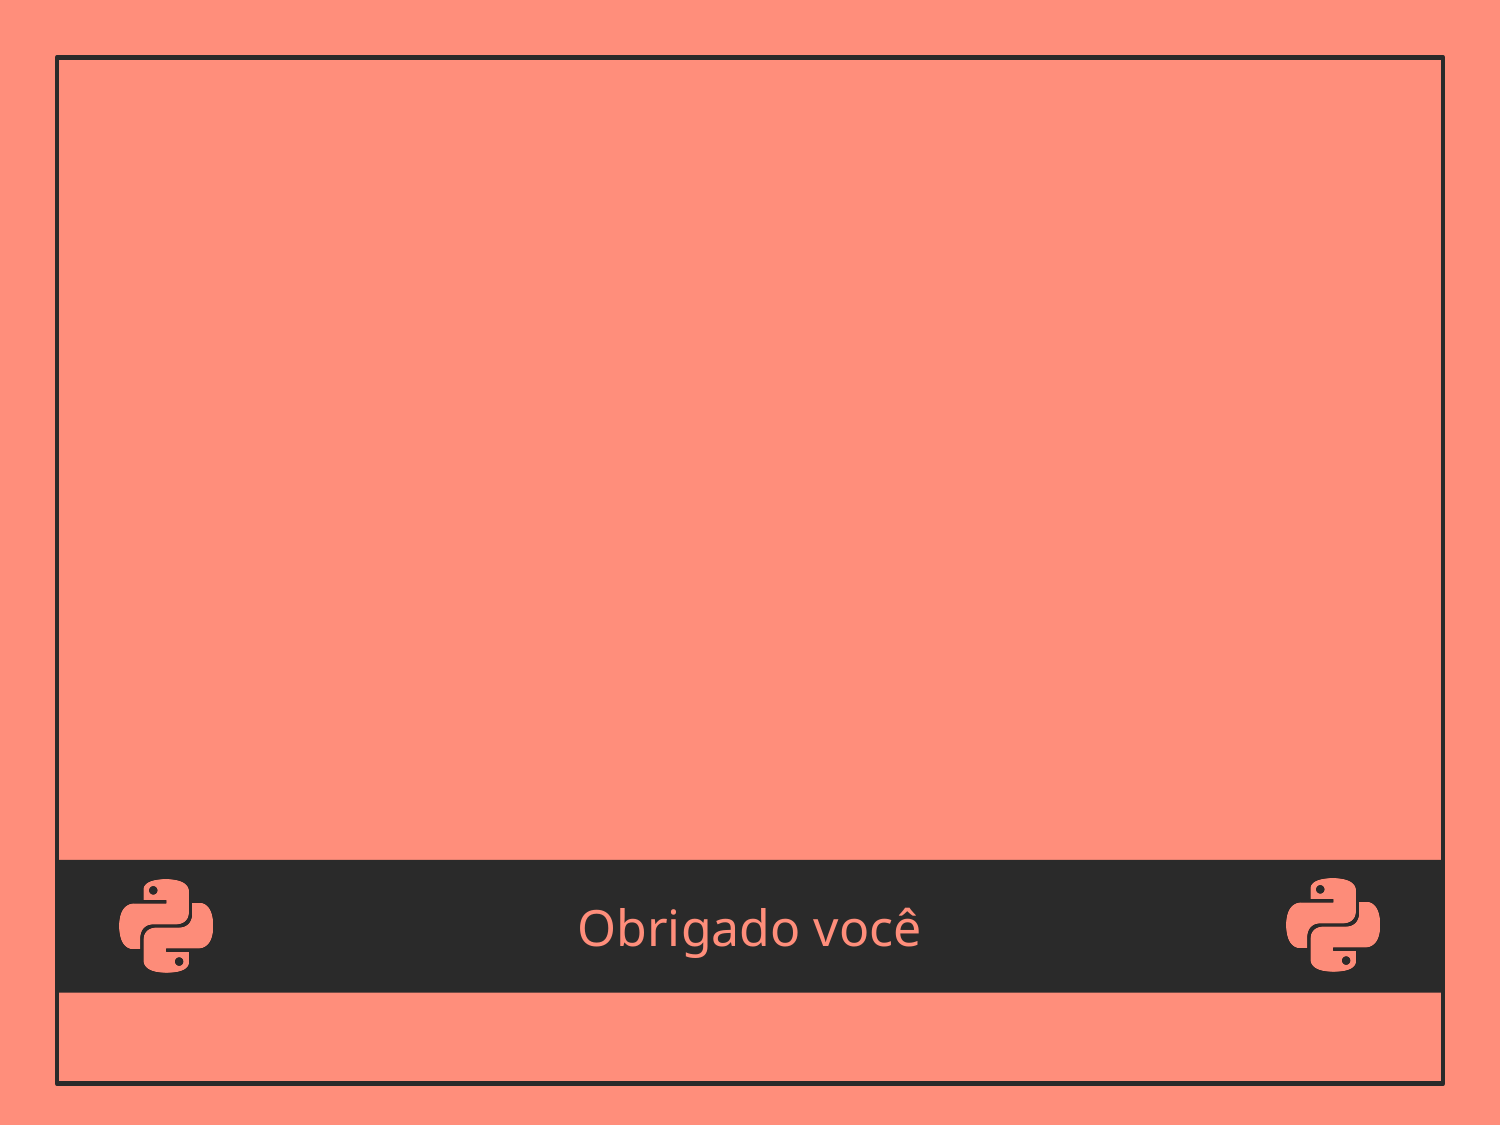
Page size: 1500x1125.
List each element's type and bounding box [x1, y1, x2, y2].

picture [1286, 878, 1380, 972]
picture [119, 879, 213, 973]
